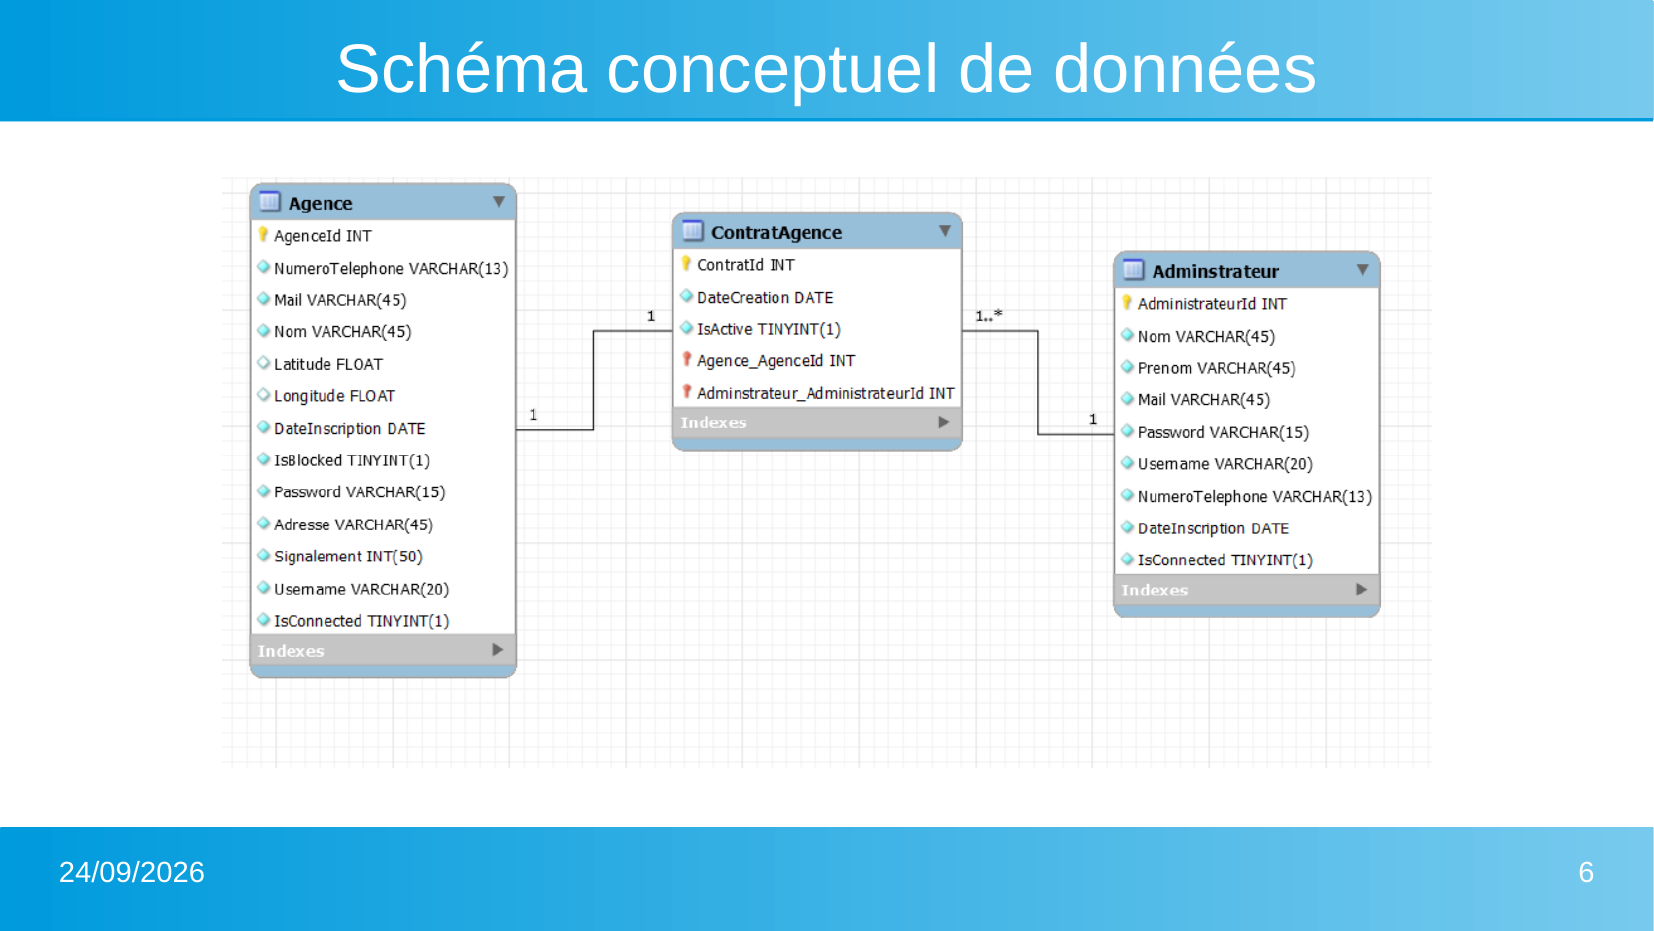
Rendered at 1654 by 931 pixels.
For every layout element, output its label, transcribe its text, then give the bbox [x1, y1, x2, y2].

title Schéma conceptuel de données [59, 29, 1595, 108]
picture [222, 177, 1432, 768]
